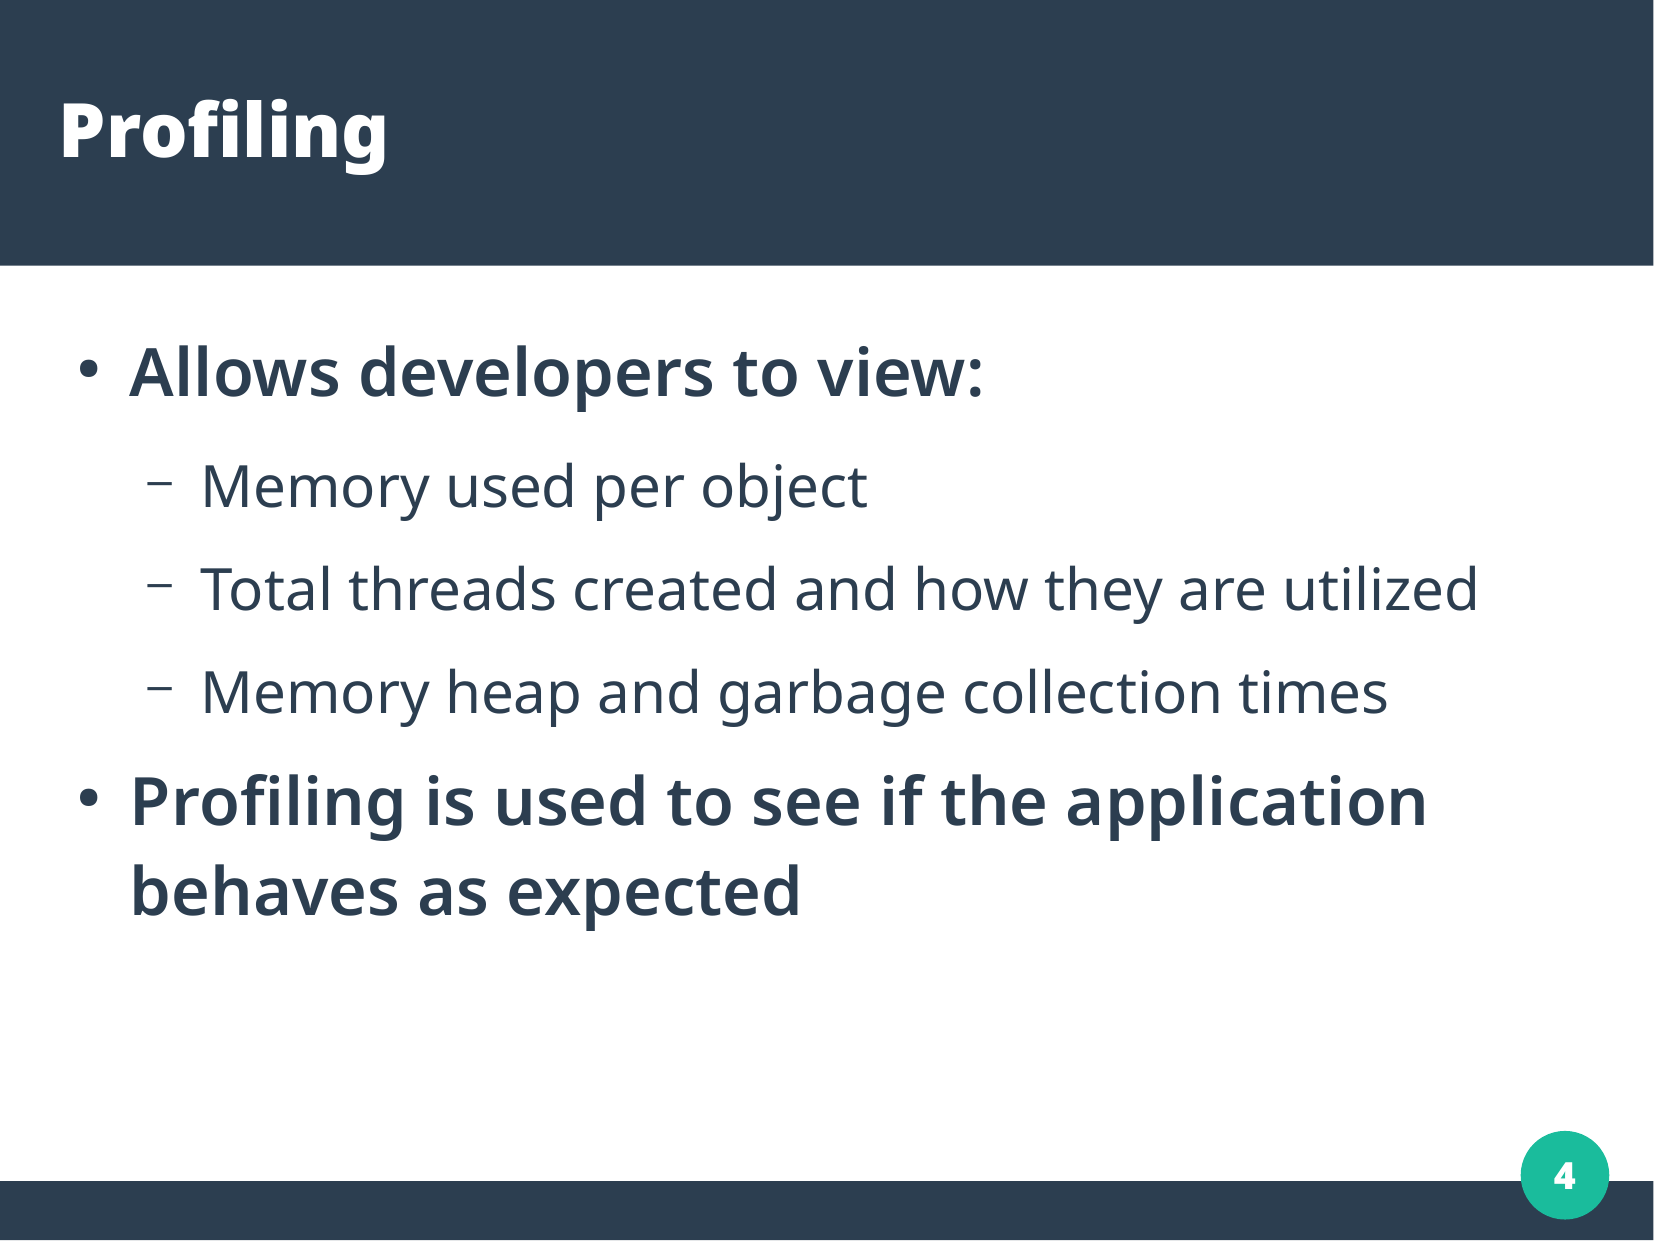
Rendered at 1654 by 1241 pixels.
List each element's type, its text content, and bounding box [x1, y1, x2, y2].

list Allows developers to view: Memory used per object Total threads created and how they are utilized Memory heap and garbage collection times Profiling is used to see if the application behaves as expected [59, 324, 1595, 1152]
title Profiling [59, 49, 1595, 207]
